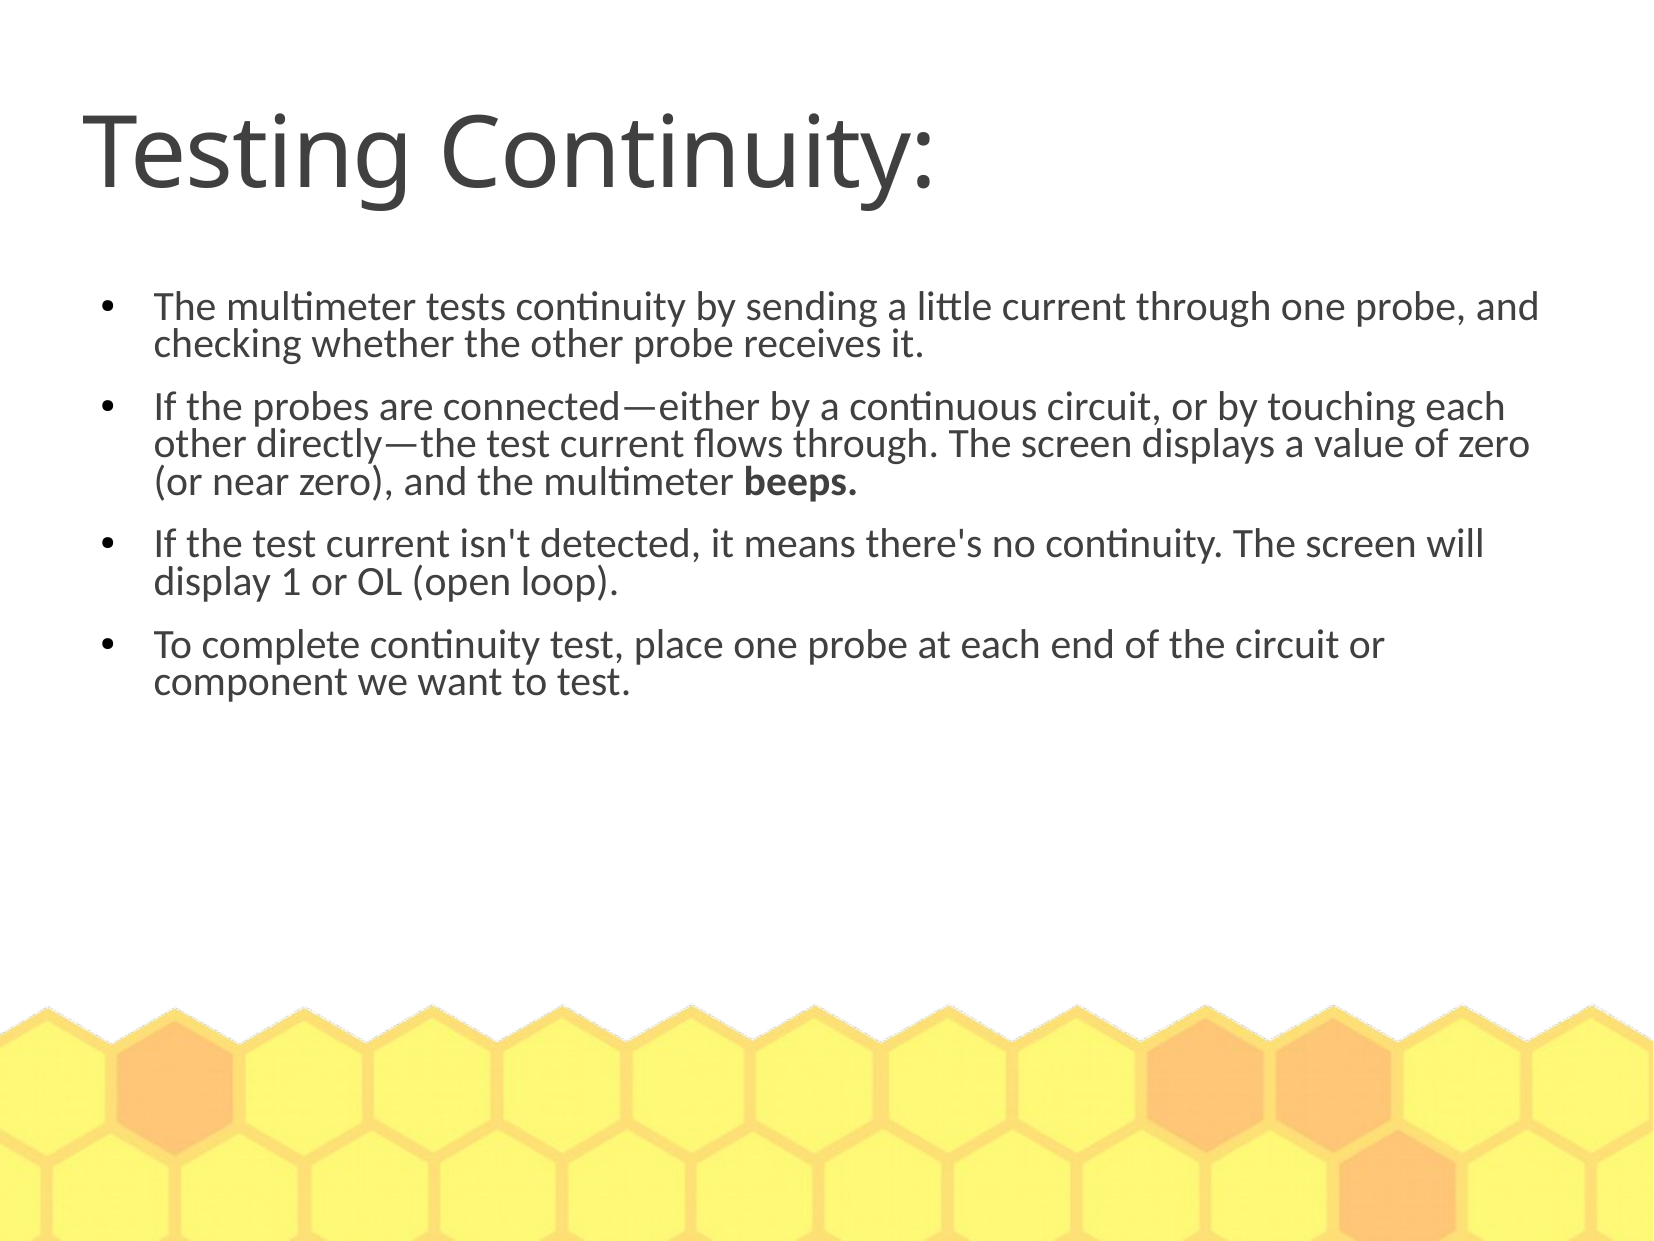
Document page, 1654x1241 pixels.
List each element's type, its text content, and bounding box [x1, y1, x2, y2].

title Testing Continuity: [82, 49, 1571, 257]
list The multimeter tests continuity by sending a little current through one probe, and checking whether the other probe receives it. If the probes are connected—either by a continuous circuit, or by touching each other directly—the test current flows through. The screen displays a value of zero (or near zero), and the multimeter beeps. If the test current isn't detected, it means there's no continuity. The screen will display 1 or OL (open loop). To complete continuity test, place one probe at each end of the circuit or component we want to test. [82, 290, 1571, 1010]
picture [0, 1001, 1654, 1241]
